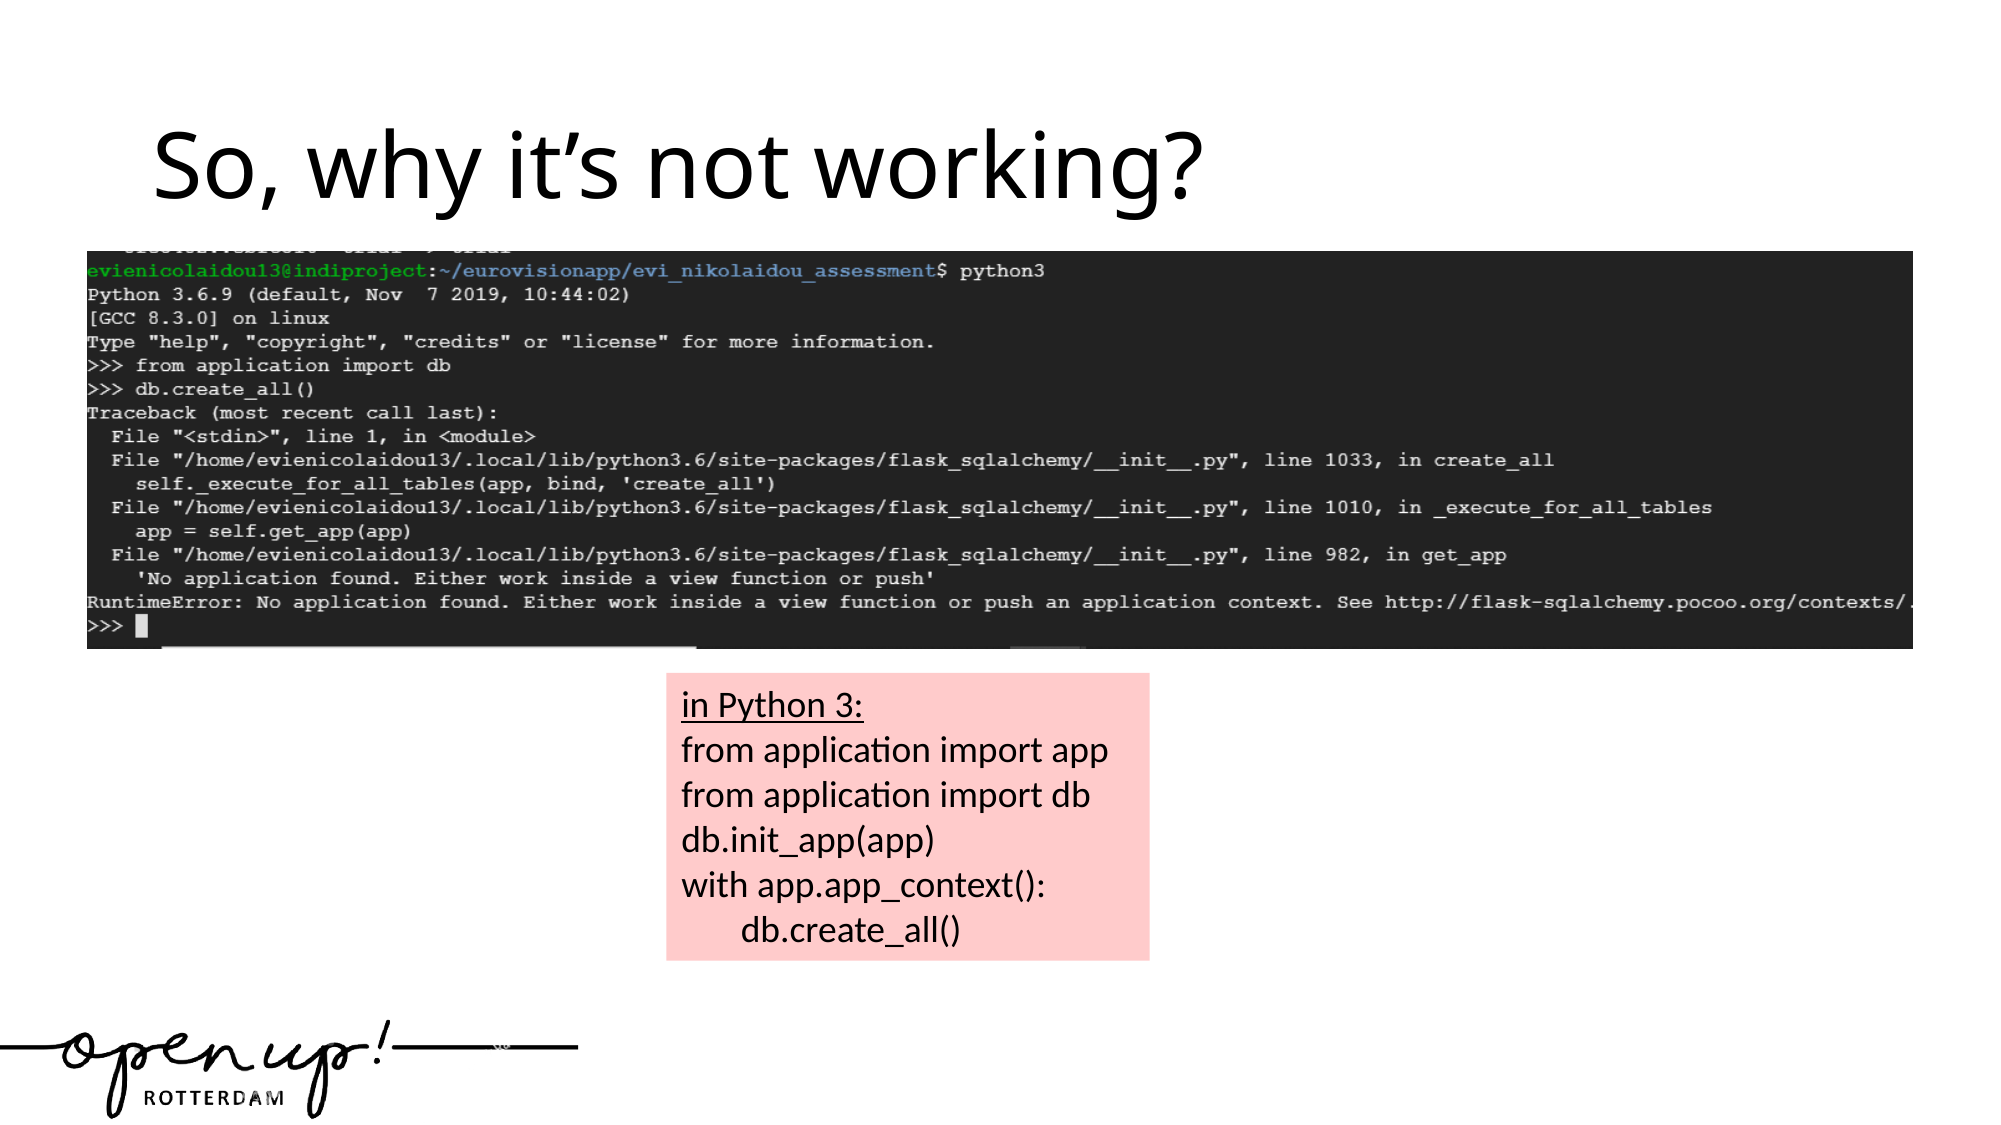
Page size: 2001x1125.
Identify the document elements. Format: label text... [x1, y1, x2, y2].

picture [87, 251, 1913, 649]
text_box in Python 3: from application import app from application import db db.init_app(app) with app.app_context(): db.create_all() [666, 672, 1150, 961]
title So, why it’s not working? [137, 59, 1863, 251]
picture [0, 1019, 579, 1125]
